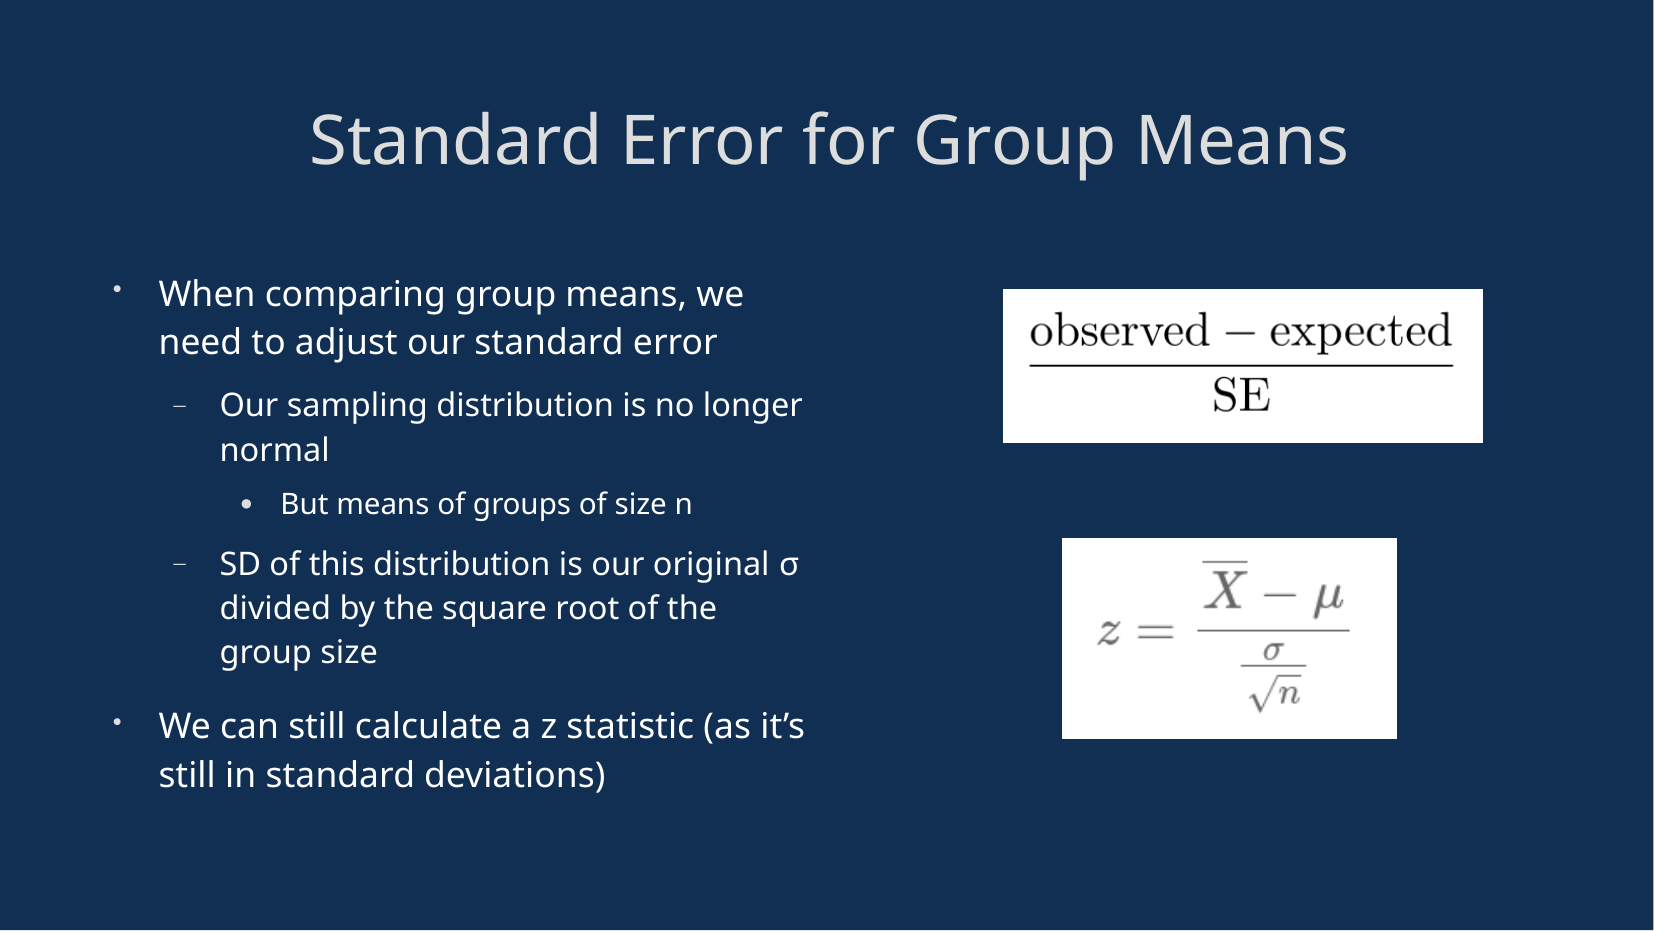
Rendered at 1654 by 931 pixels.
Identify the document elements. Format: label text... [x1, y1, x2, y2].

picture [1062, 538, 1397, 739]
picture [1003, 289, 1483, 443]
list When comparing group means, we need to adjust our standard error Our sampling distribution is no longer normal But means of groups of size n SD of this distribution is our original σ divided by the square root of the group size We can still calculate a z statistic (as it’s still in standard deviations) [97, 268, 813, 806]
title Standard Error for Group Means [97, 56, 1563, 220]
